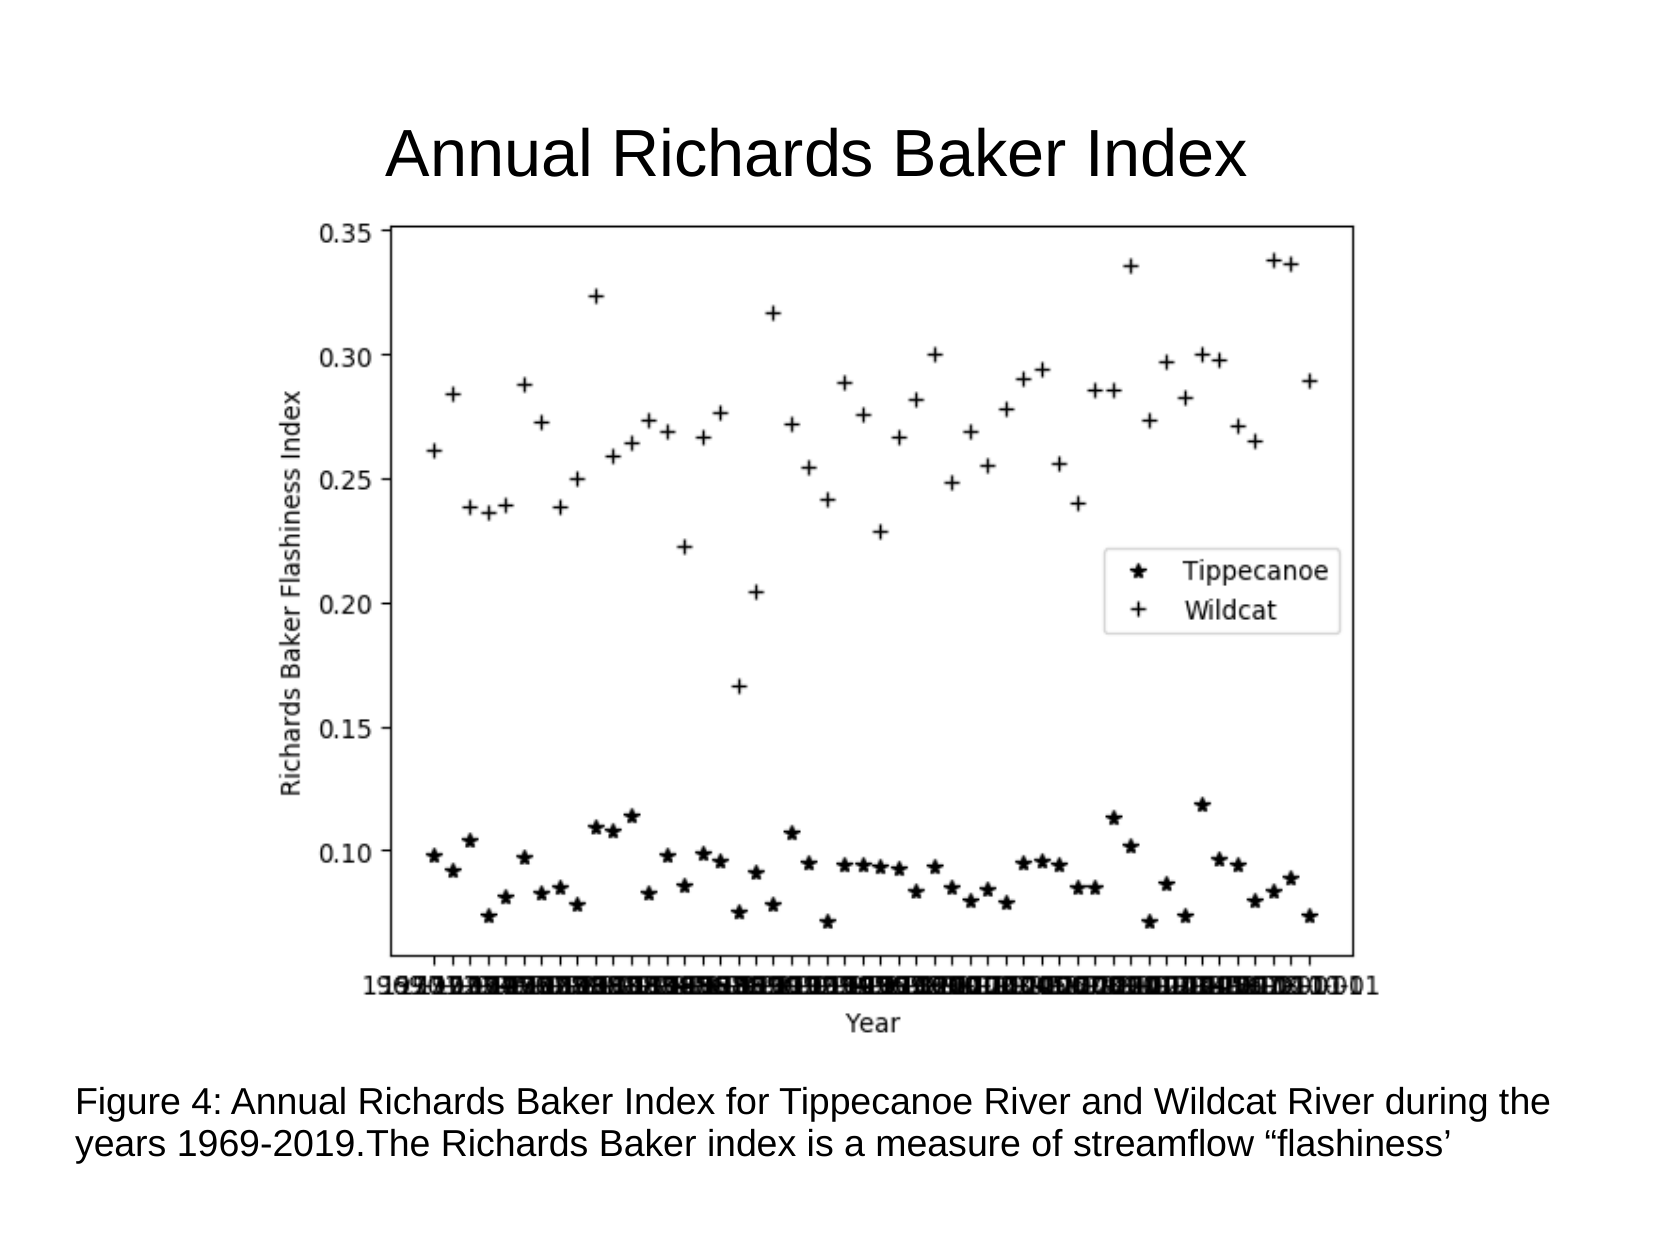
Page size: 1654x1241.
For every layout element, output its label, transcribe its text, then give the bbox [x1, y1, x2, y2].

picture [255, 194, 1411, 1061]
title Annual Richards Baker Index [82, 49, 1571, 257]
subtitle Figure 4: Annual Richards Baker Index for Tippecanoe River and Wildcat River during the years 1969-2019.The Richards Baker index is a measure of streamflow “flashiness’ [75, 1060, 1564, 1186]
